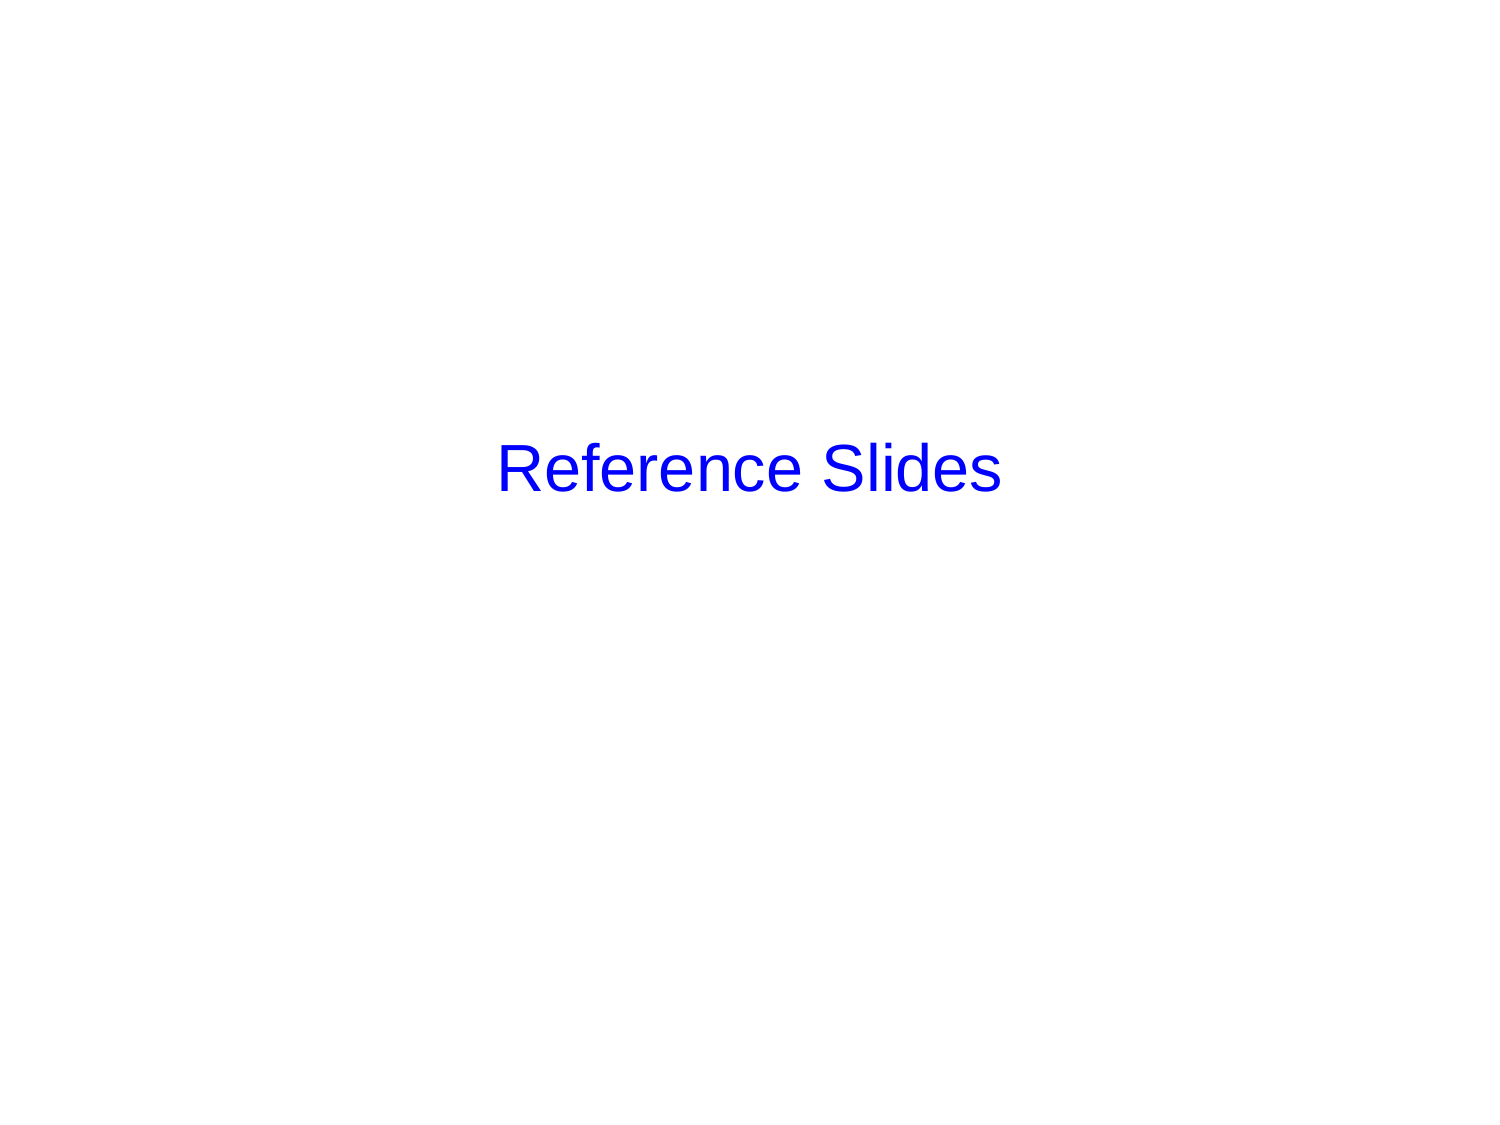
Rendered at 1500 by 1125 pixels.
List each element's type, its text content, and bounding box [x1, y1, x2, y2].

title Reference Slides [112, 374, 1388, 563]
